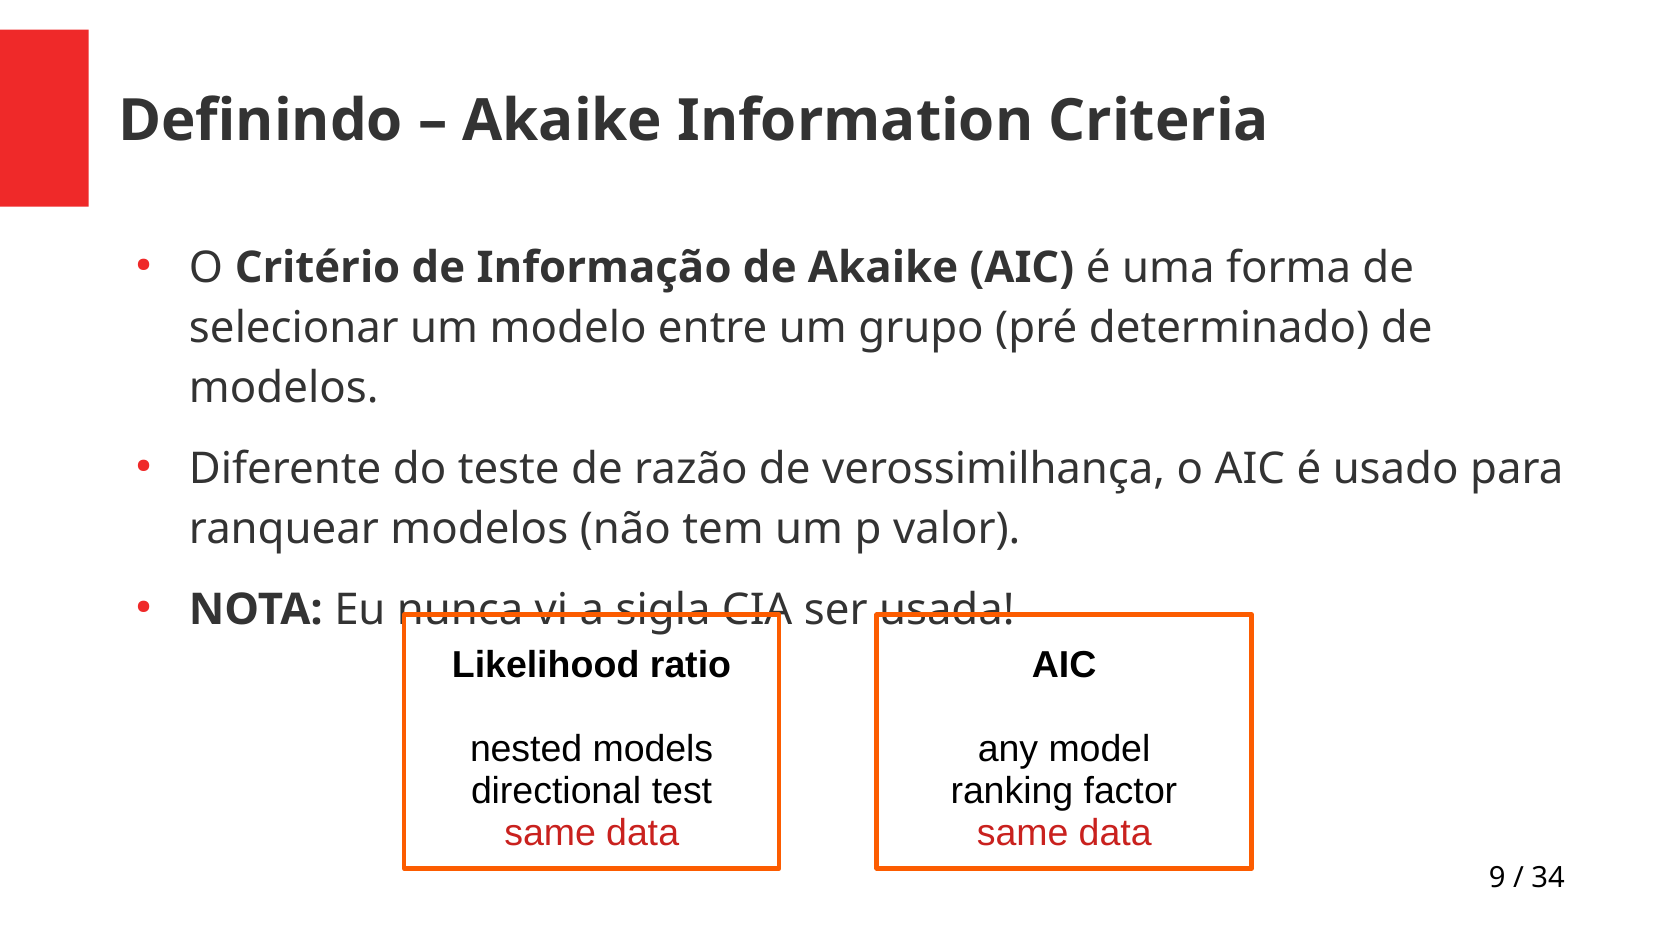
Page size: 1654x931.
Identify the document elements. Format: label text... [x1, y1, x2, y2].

list O Critério de Informação de Akaike (AIC) é uma forma de selecionar um modelo entre um grupo (pré determinado) de modelos. Diferente do teste de razão de verossimilhança, o AIC é usado para ranquear modelos (não tem um p valor). NOTA: Eu nunca vi a sigla CIA ser usada! [118, 236, 1595, 798]
text_box [404, 614, 780, 869]
text_box [876, 614, 1252, 869]
title Definindo – Akaike Information Criteria [118, 29, 1595, 207]
